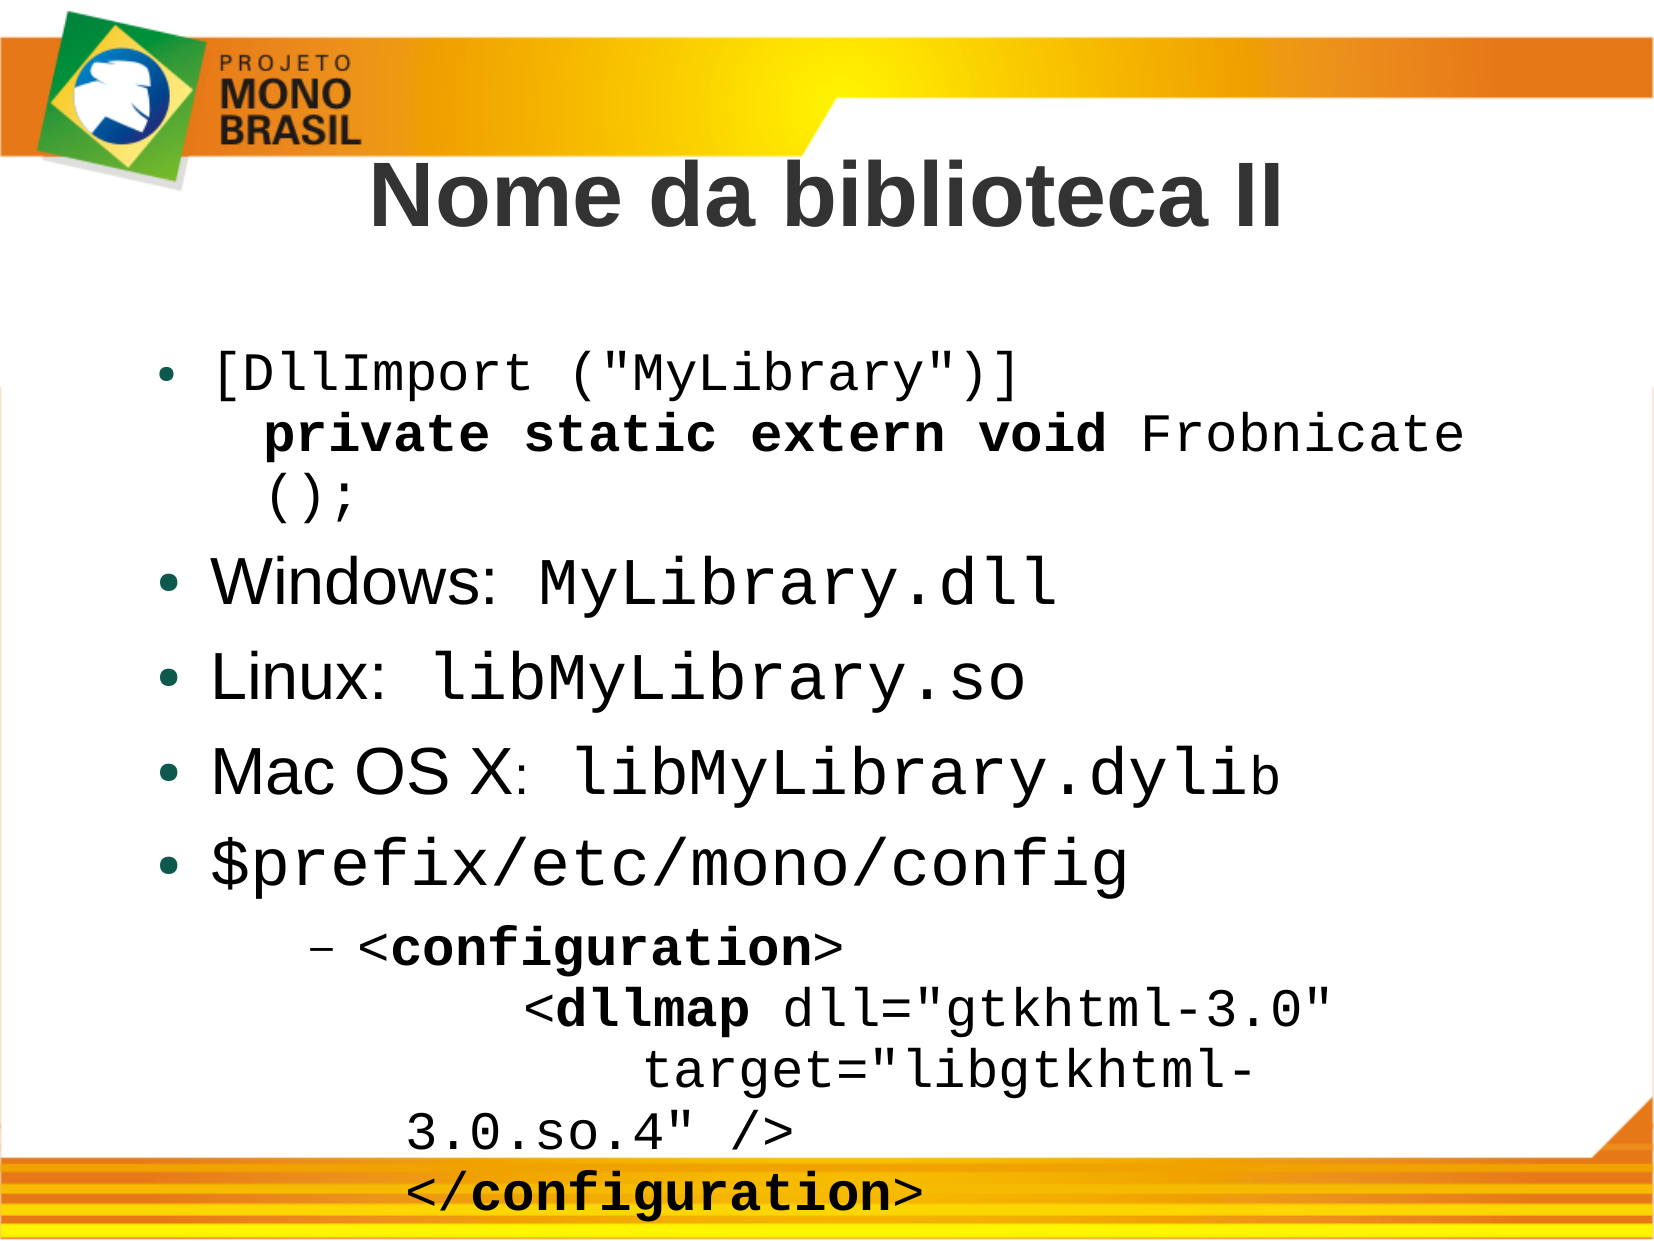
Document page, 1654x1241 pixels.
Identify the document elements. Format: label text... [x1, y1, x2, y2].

picture [0, 0, 1654, 1241]
title Nome da biblioteca II [121, 91, 1534, 299]
list [DllImport ("MyLibrary")] private static extern void Frobnicate (); Windows: MyLibrary.dll Linux: libMyLibrary.so Mac OS X: libMyLibrary.dylib $prefix/etc/mono/config <configuration> <dllmap dll="gtkhtml-3.0" target="libgtkhtml-3.0.so.4" /> </configuration> [121, 344, 1534, 1127]
